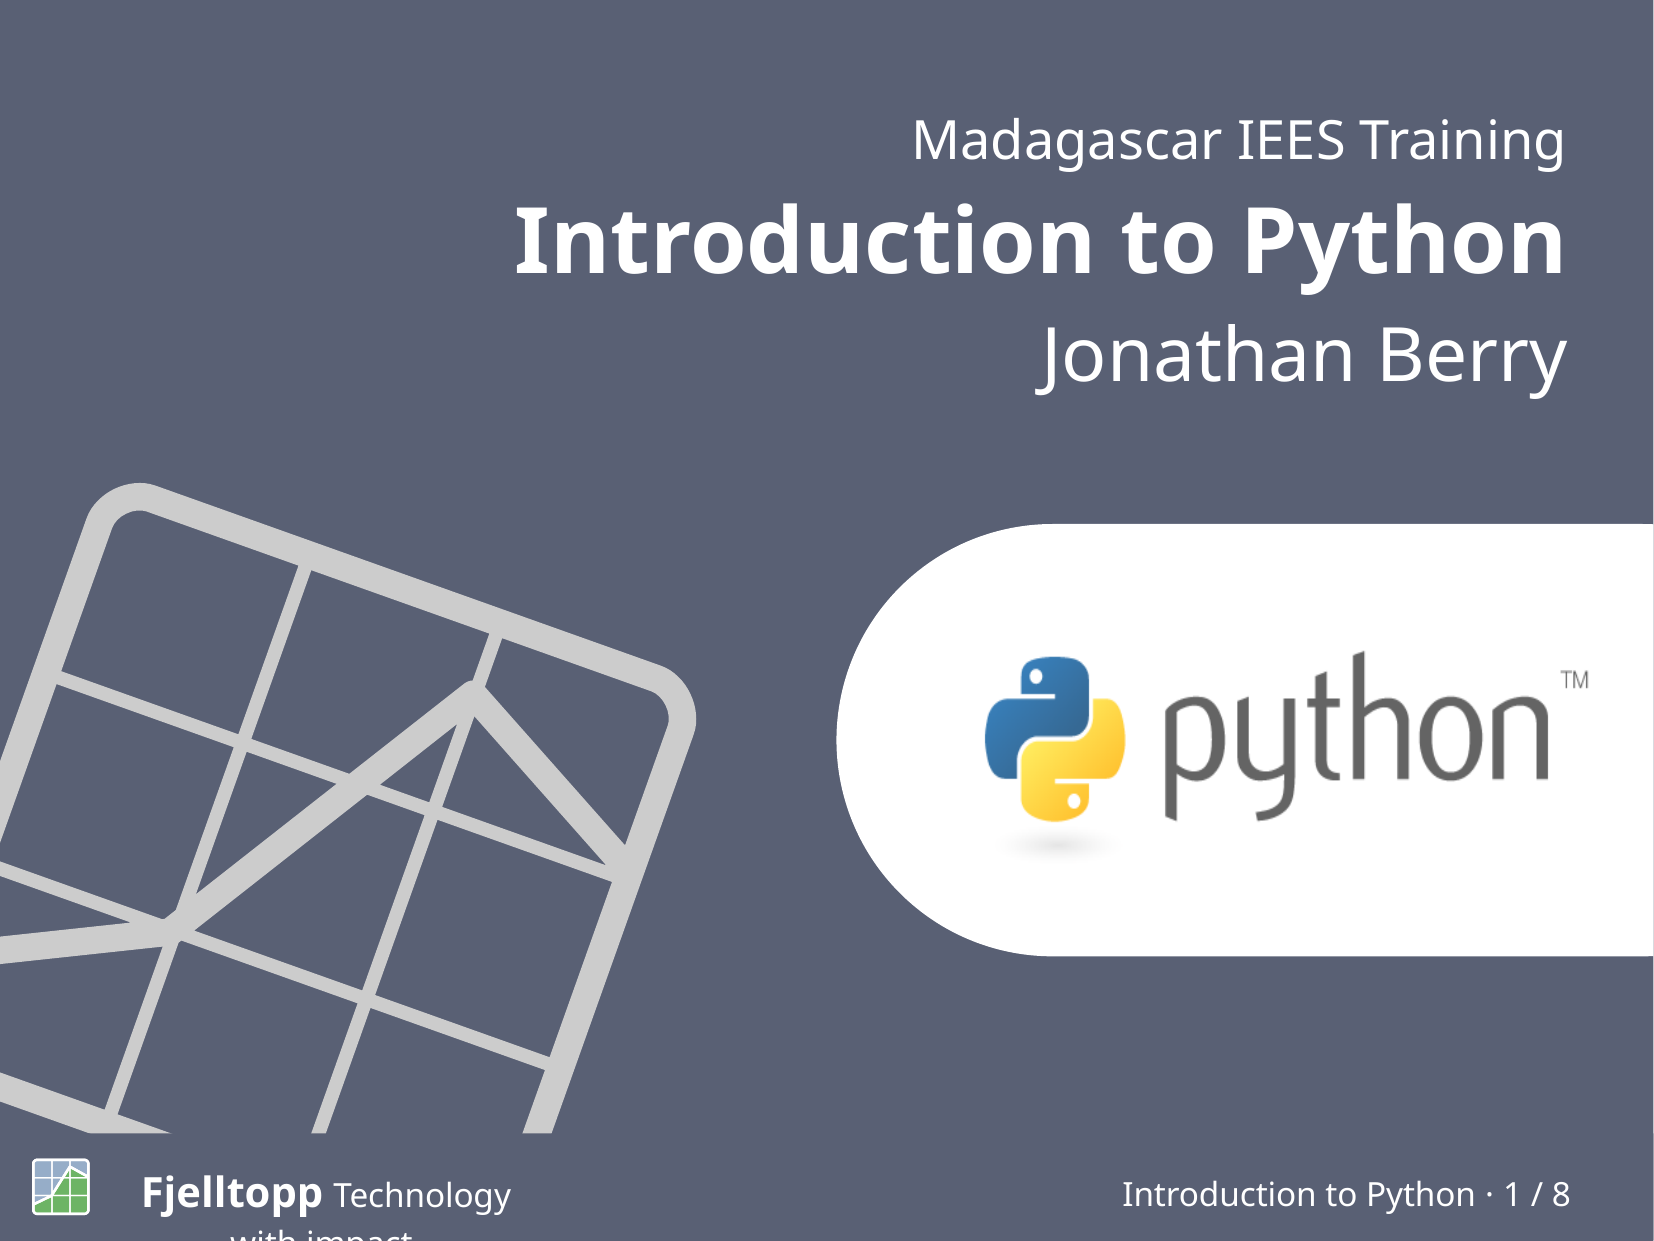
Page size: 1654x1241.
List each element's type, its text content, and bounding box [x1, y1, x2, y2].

text_box [0, 482, 1654, 1241]
text_box [836, 523, 1654, 957]
picture [935, 608, 1600, 910]
text_box · <number> / 8 [699, 1171, 1571, 1214]
text_box Fjelltopp Technology with impact. [89, 1155, 563, 1224]
title Madagascar IEES Training Introduction to Python Jonathan Berry [292, 90, 1568, 415]
